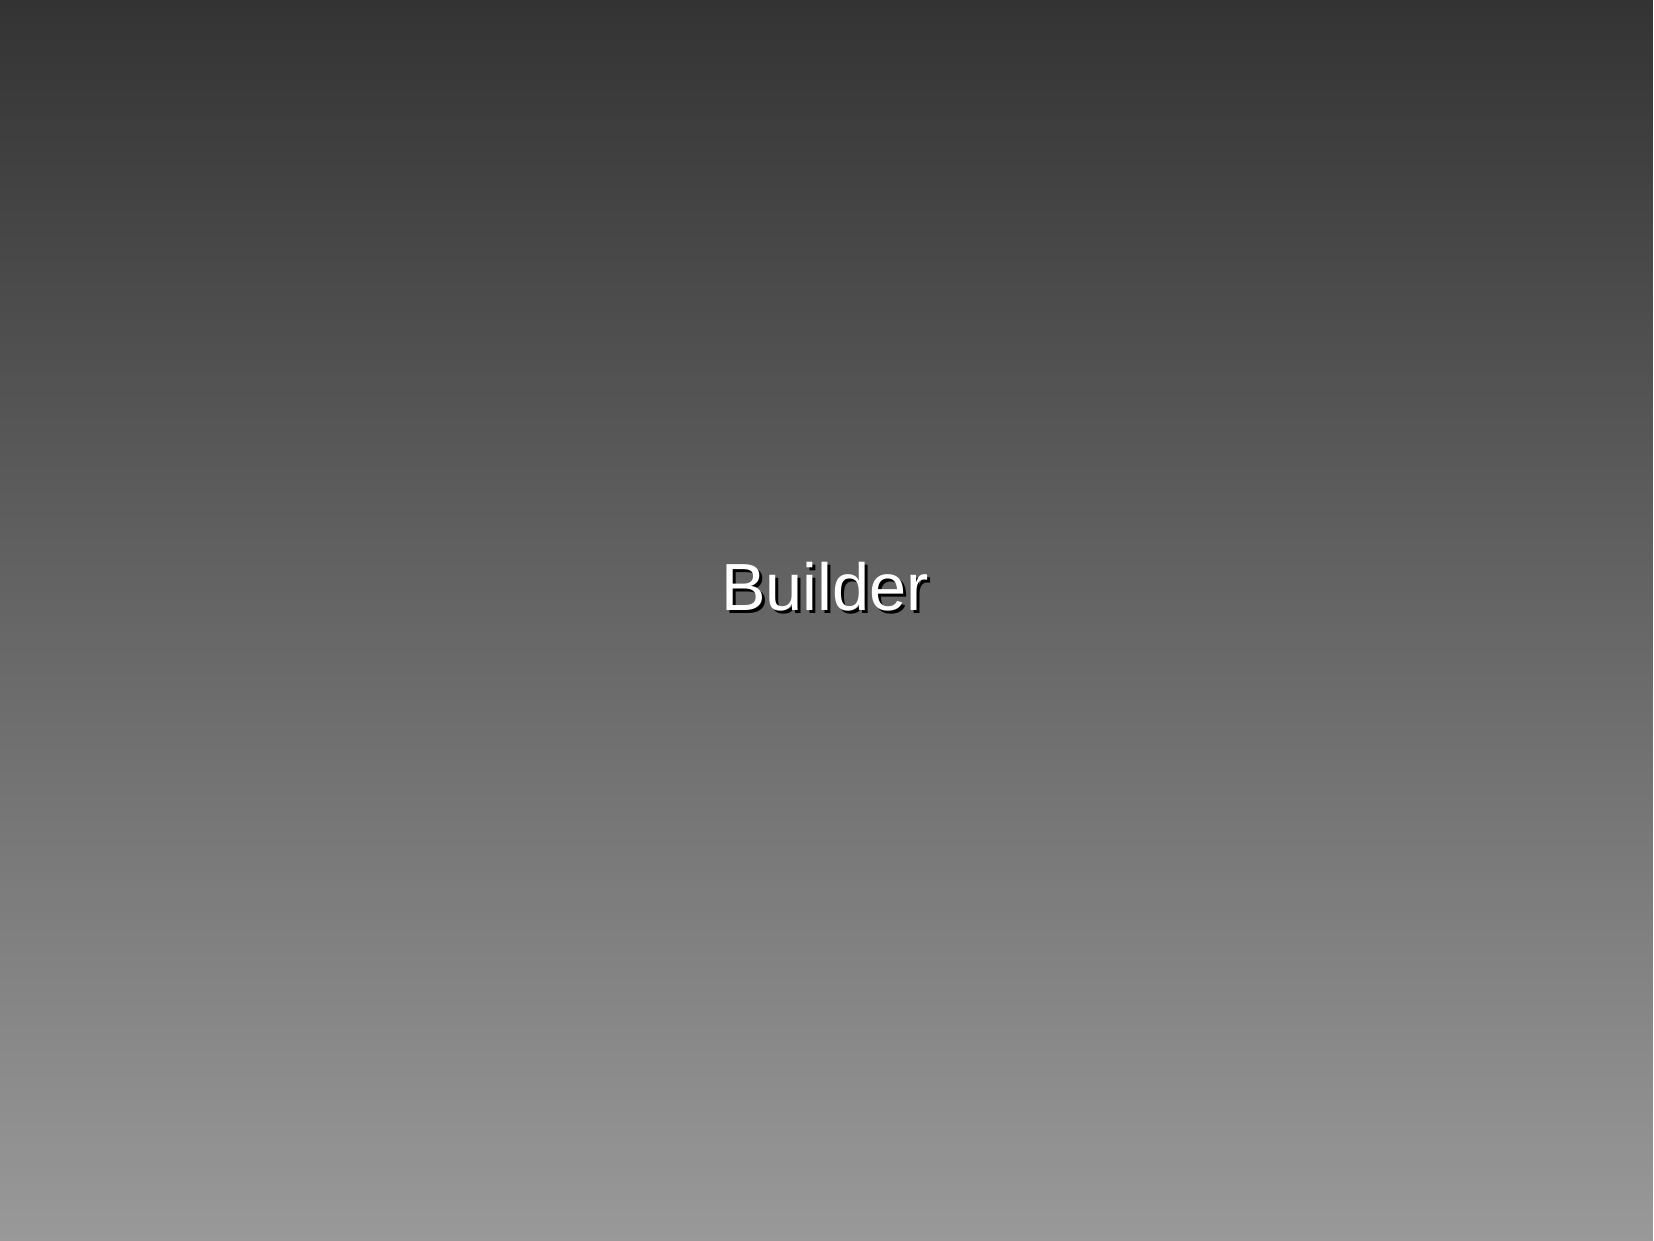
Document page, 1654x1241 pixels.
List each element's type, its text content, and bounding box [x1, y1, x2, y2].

subtitle Builder [37, 49, 1613, 1126]
